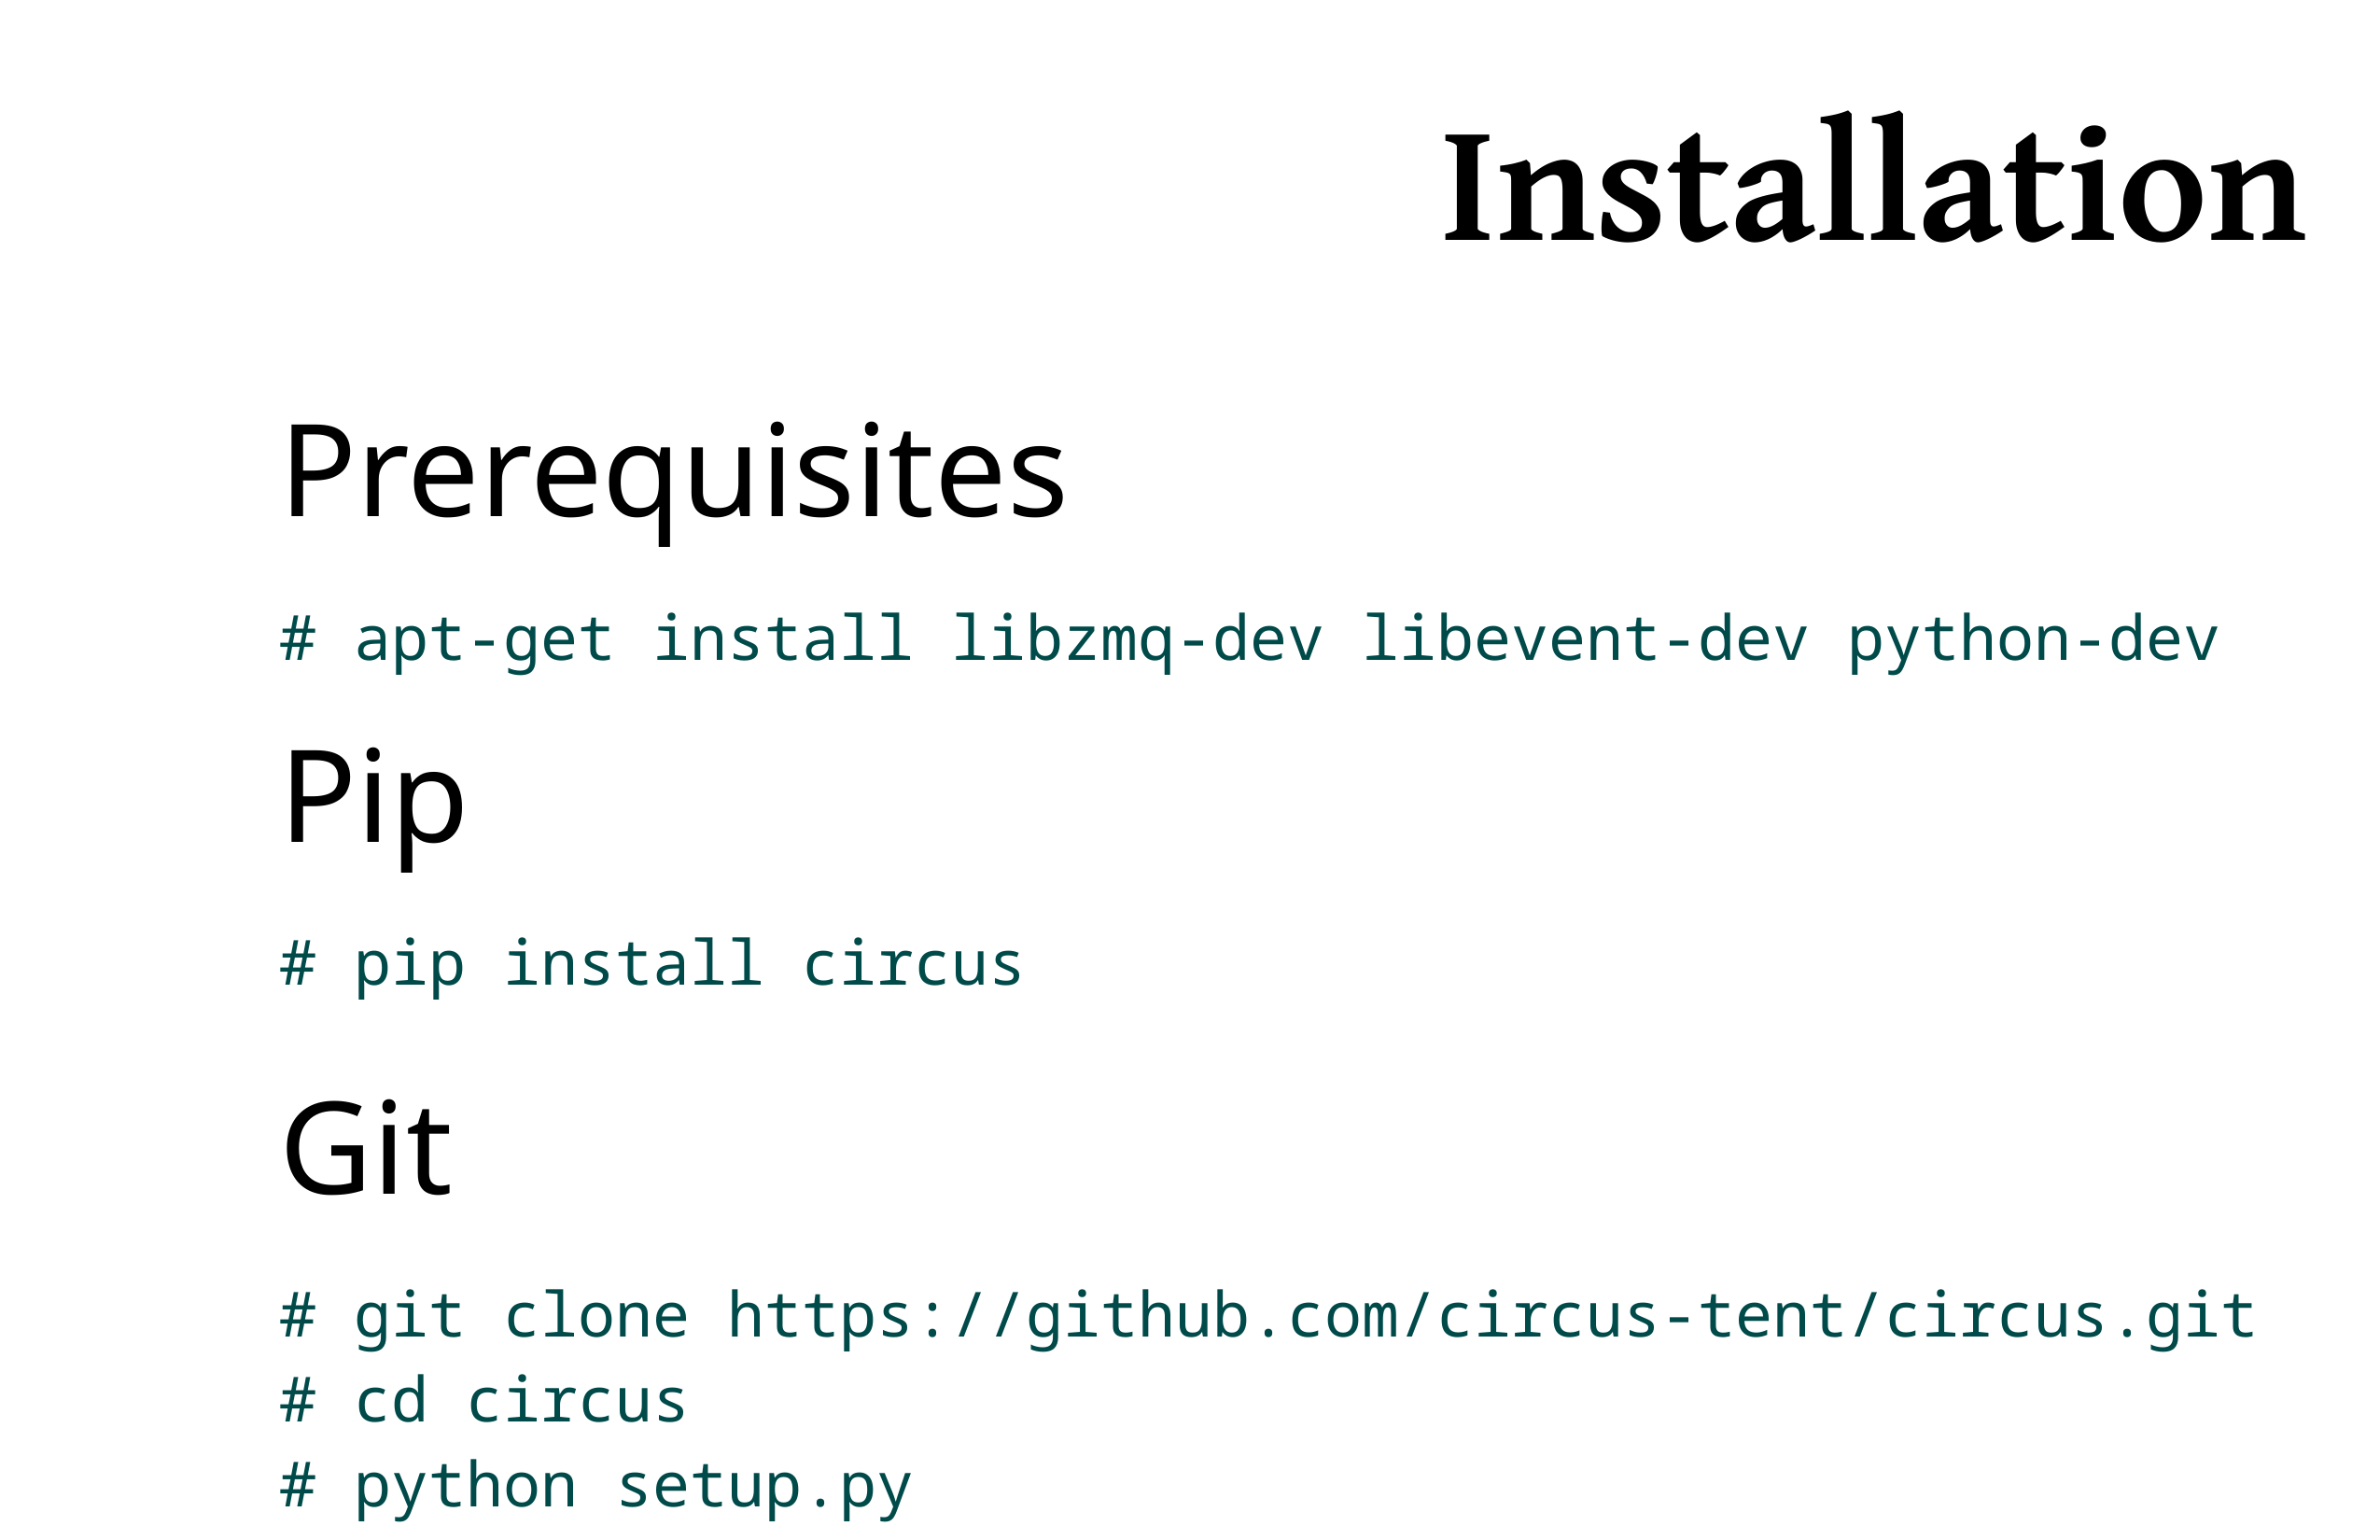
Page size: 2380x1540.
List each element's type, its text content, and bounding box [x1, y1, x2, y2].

text_box Installation [1426, 84, 2322, 297]
text_box Prerequisites # apt-get install libzmq-dev libevent-dev python-dev [266, 372, 1920, 633]
text_box Pip # pip install circus [266, 697, 919, 958]
text_box Git # git clone https://github.com/circus-tent/circus.git # cd circus # python setup.py [266, 1050, 1952, 1435]
